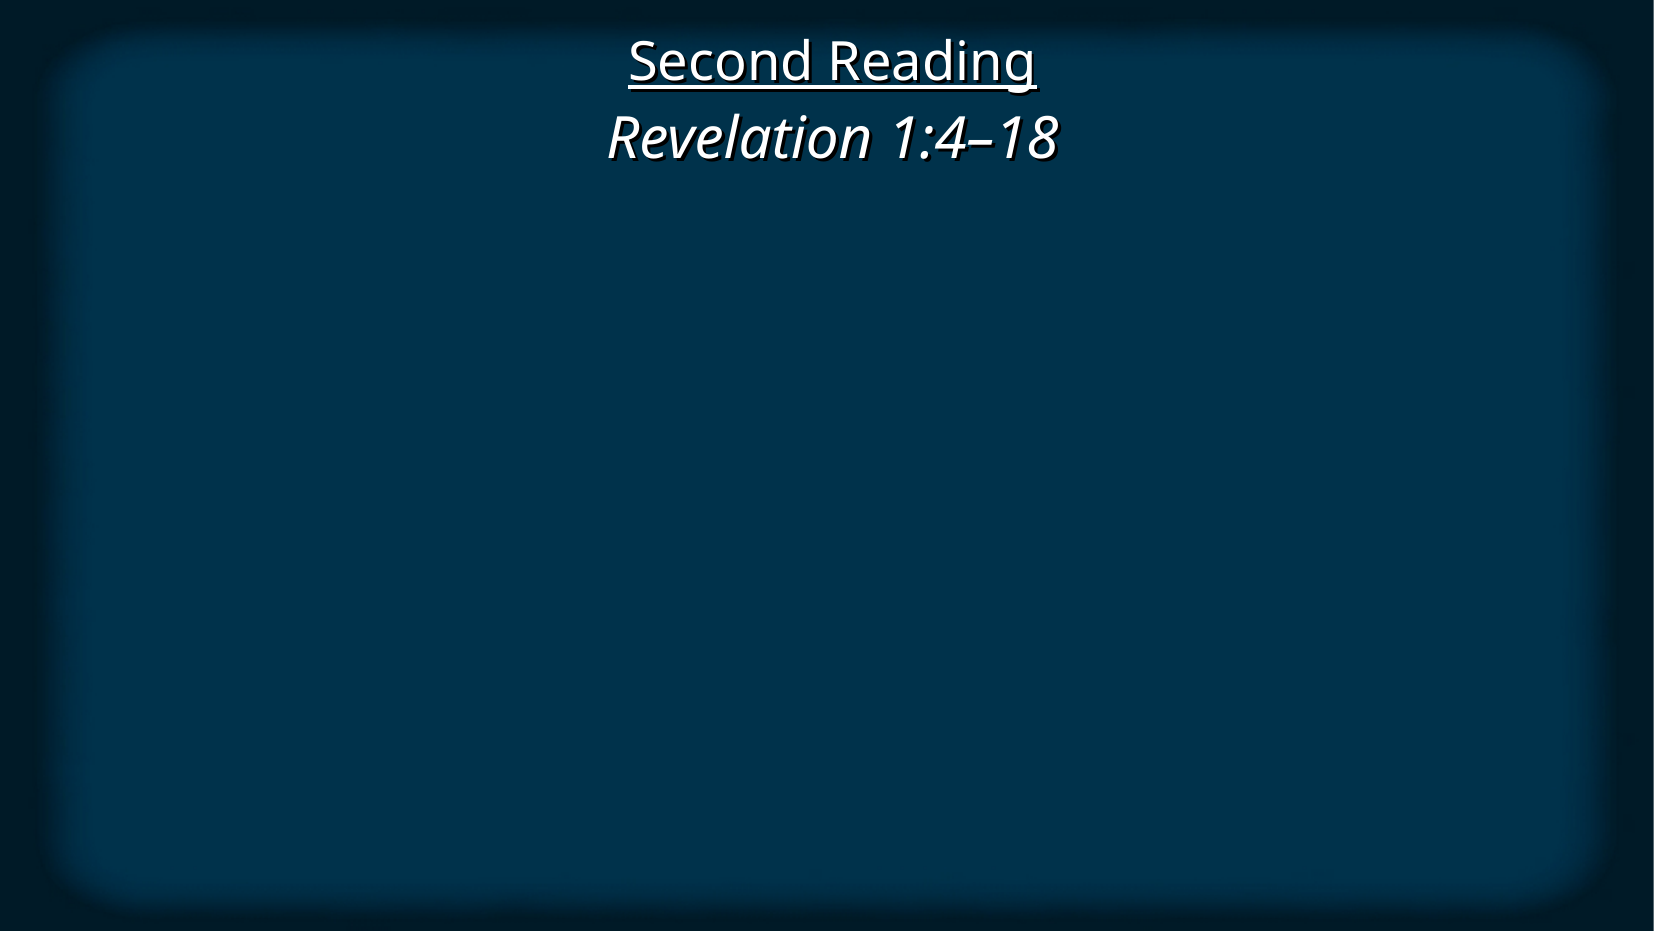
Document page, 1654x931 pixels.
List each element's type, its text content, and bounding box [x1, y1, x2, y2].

text_box Second Reading Revelation 1:4–18 [90, 15, 1576, 179]
picture [0, 0, 1654, 931]
